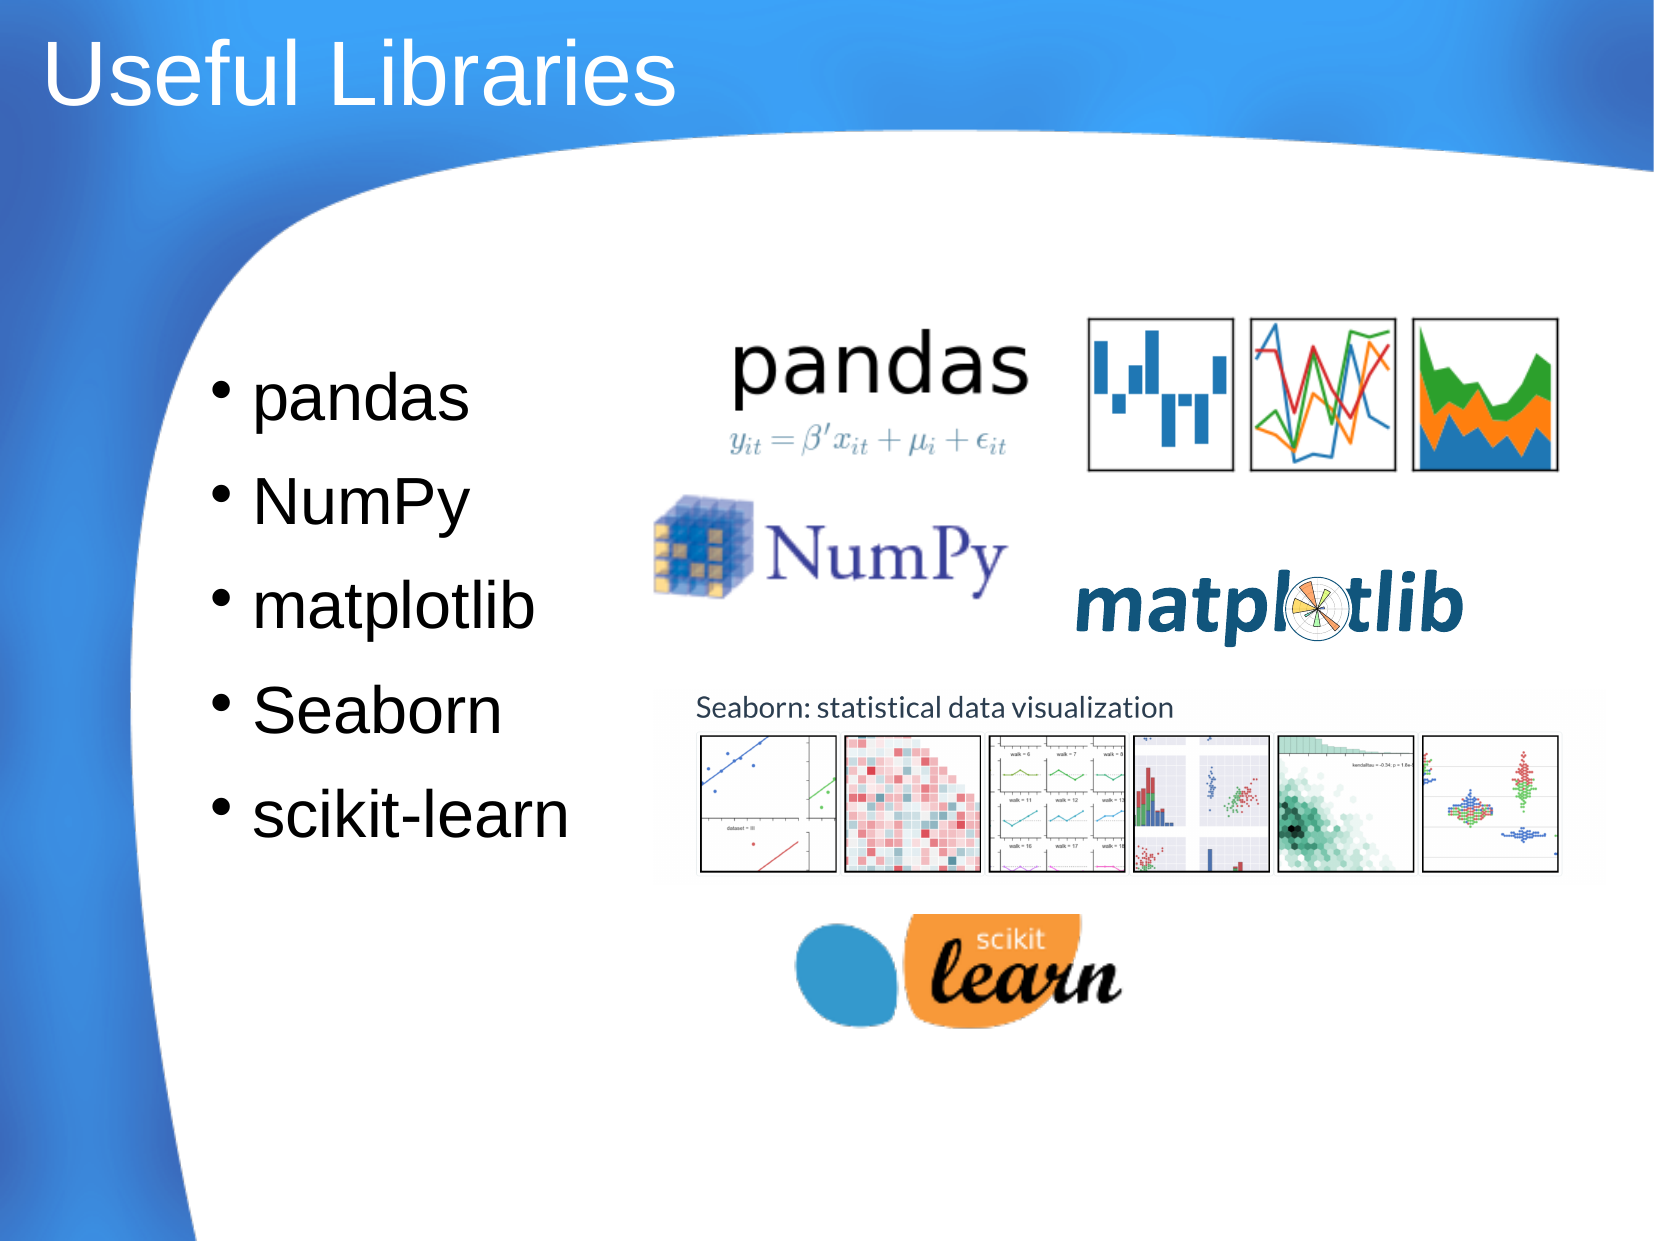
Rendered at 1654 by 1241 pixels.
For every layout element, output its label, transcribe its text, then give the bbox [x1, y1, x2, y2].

picture [0, 0, 1654, 1241]
title Useful Libraries [41, 0, 1530, 177]
list pandas NumPy matplotlib Seaborn scikit-learn [210, 360, 1538, 1010]
